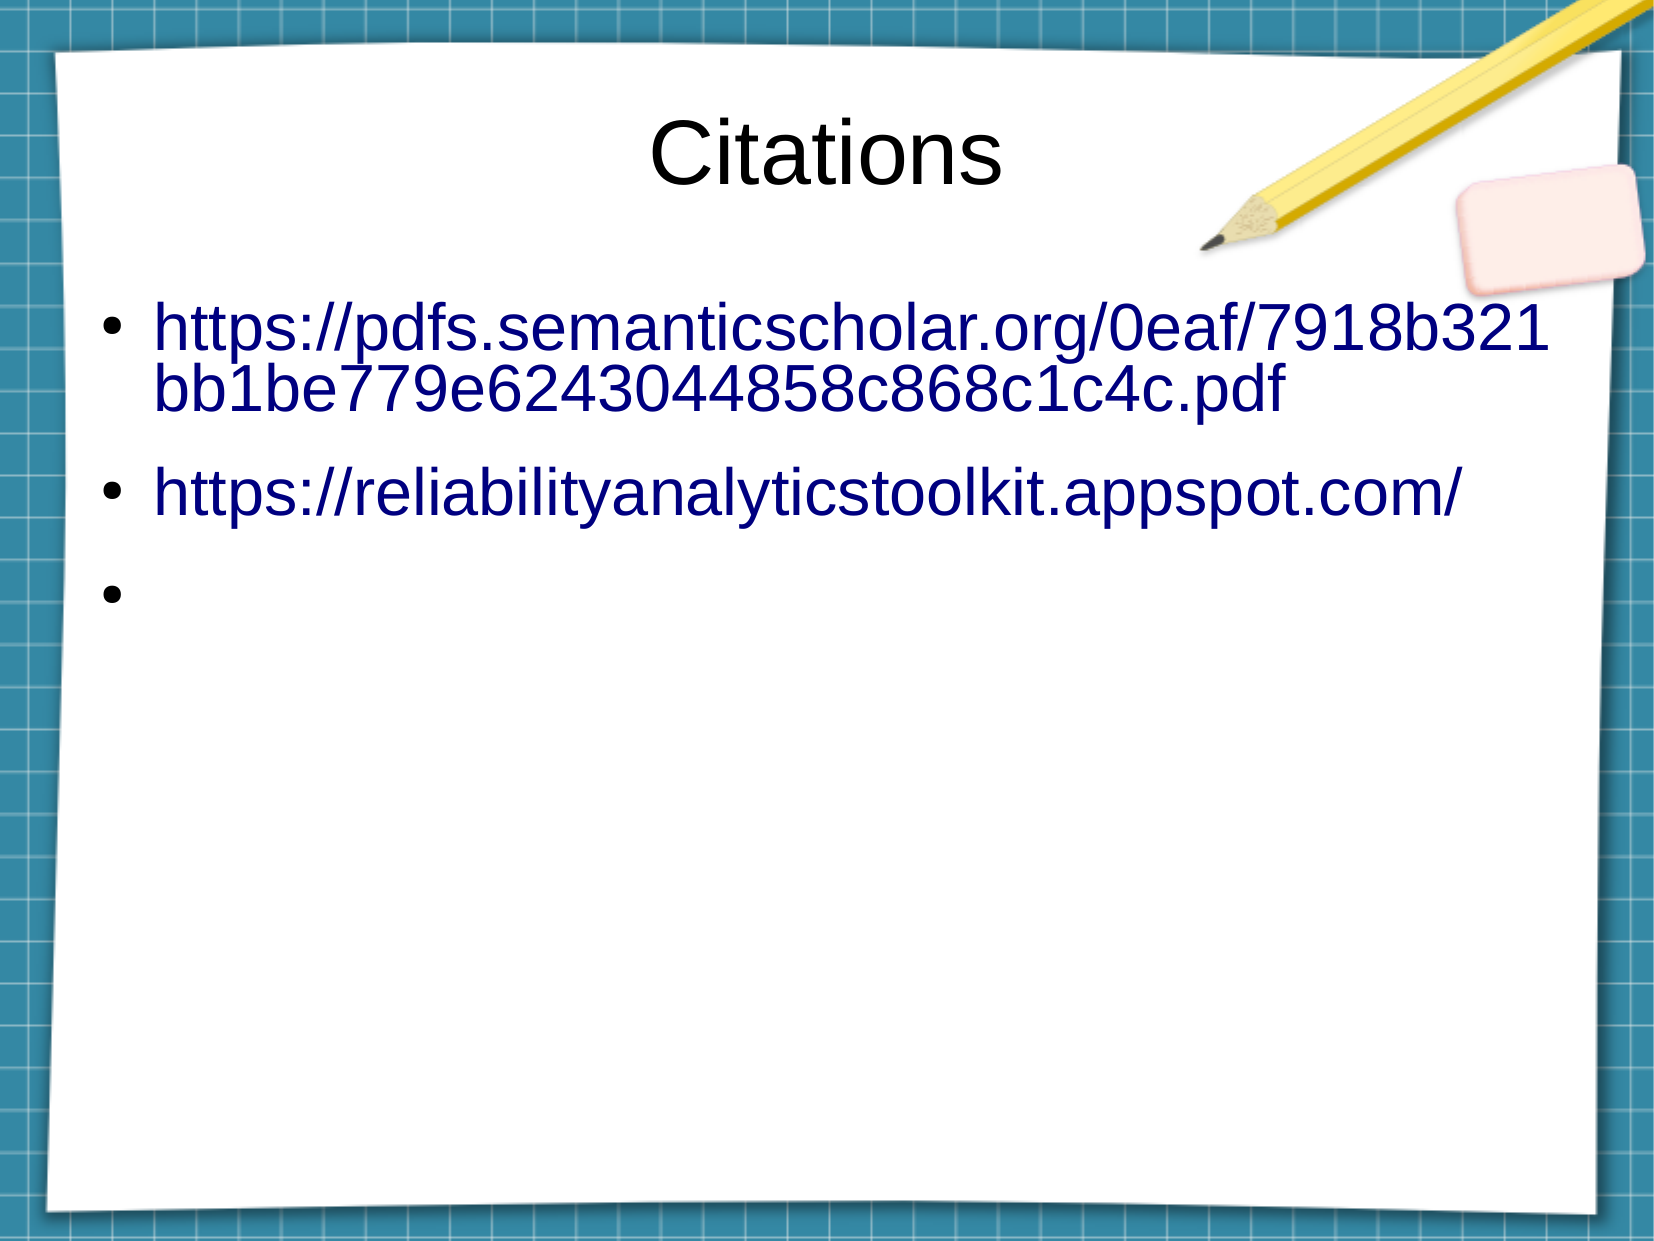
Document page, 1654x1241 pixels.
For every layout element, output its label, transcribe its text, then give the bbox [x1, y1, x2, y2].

picture [0, 0, 1654, 1241]
title Citations [82, 49, 1571, 257]
list https://pdfs.semanticscholar.org/0eaf/7918b321bb1be779e6243044858c868c1c4c.pdf https://reliabilityanalyticstoolkit.appspot.com/ [82, 290, 1571, 1010]
